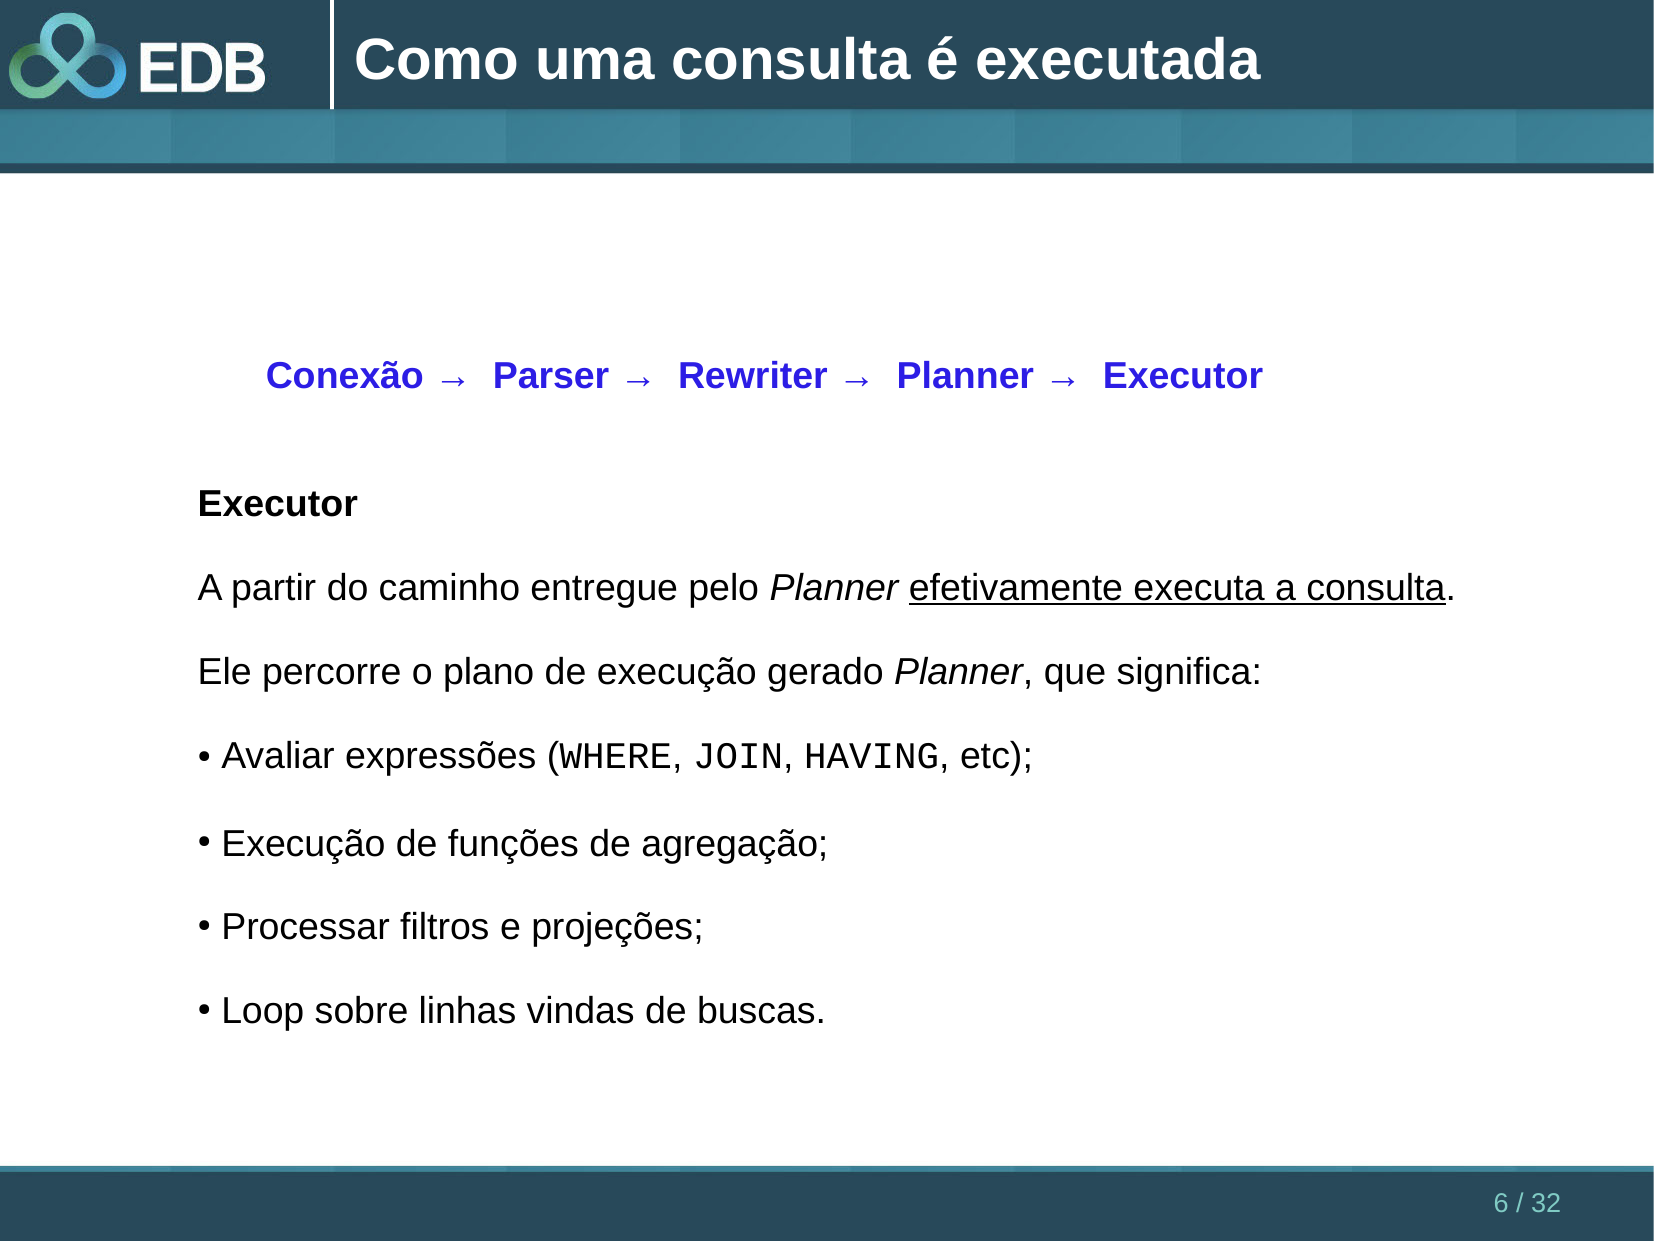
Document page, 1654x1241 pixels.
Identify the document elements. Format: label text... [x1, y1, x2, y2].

text_box Executor A partir do caminho entregue pelo Planner efetivamente executa a consulta. Ele percorre o plano de execução gerado Planner, que significa: Avaliar expressões (WHERE, JOIN, HAVING, etc); Execução de funções de agregação; Processar filtros e projeções; Loop sobre linhas vindas de buscas. [182, 475, 1474, 1040]
title Como uma consulta é executada [354, 26, 1595, 92]
list Conexão → Parser → Rewriter → Planner → Executor [265, 354, 1306, 408]
picture [0, 0, 1654, 1241]
